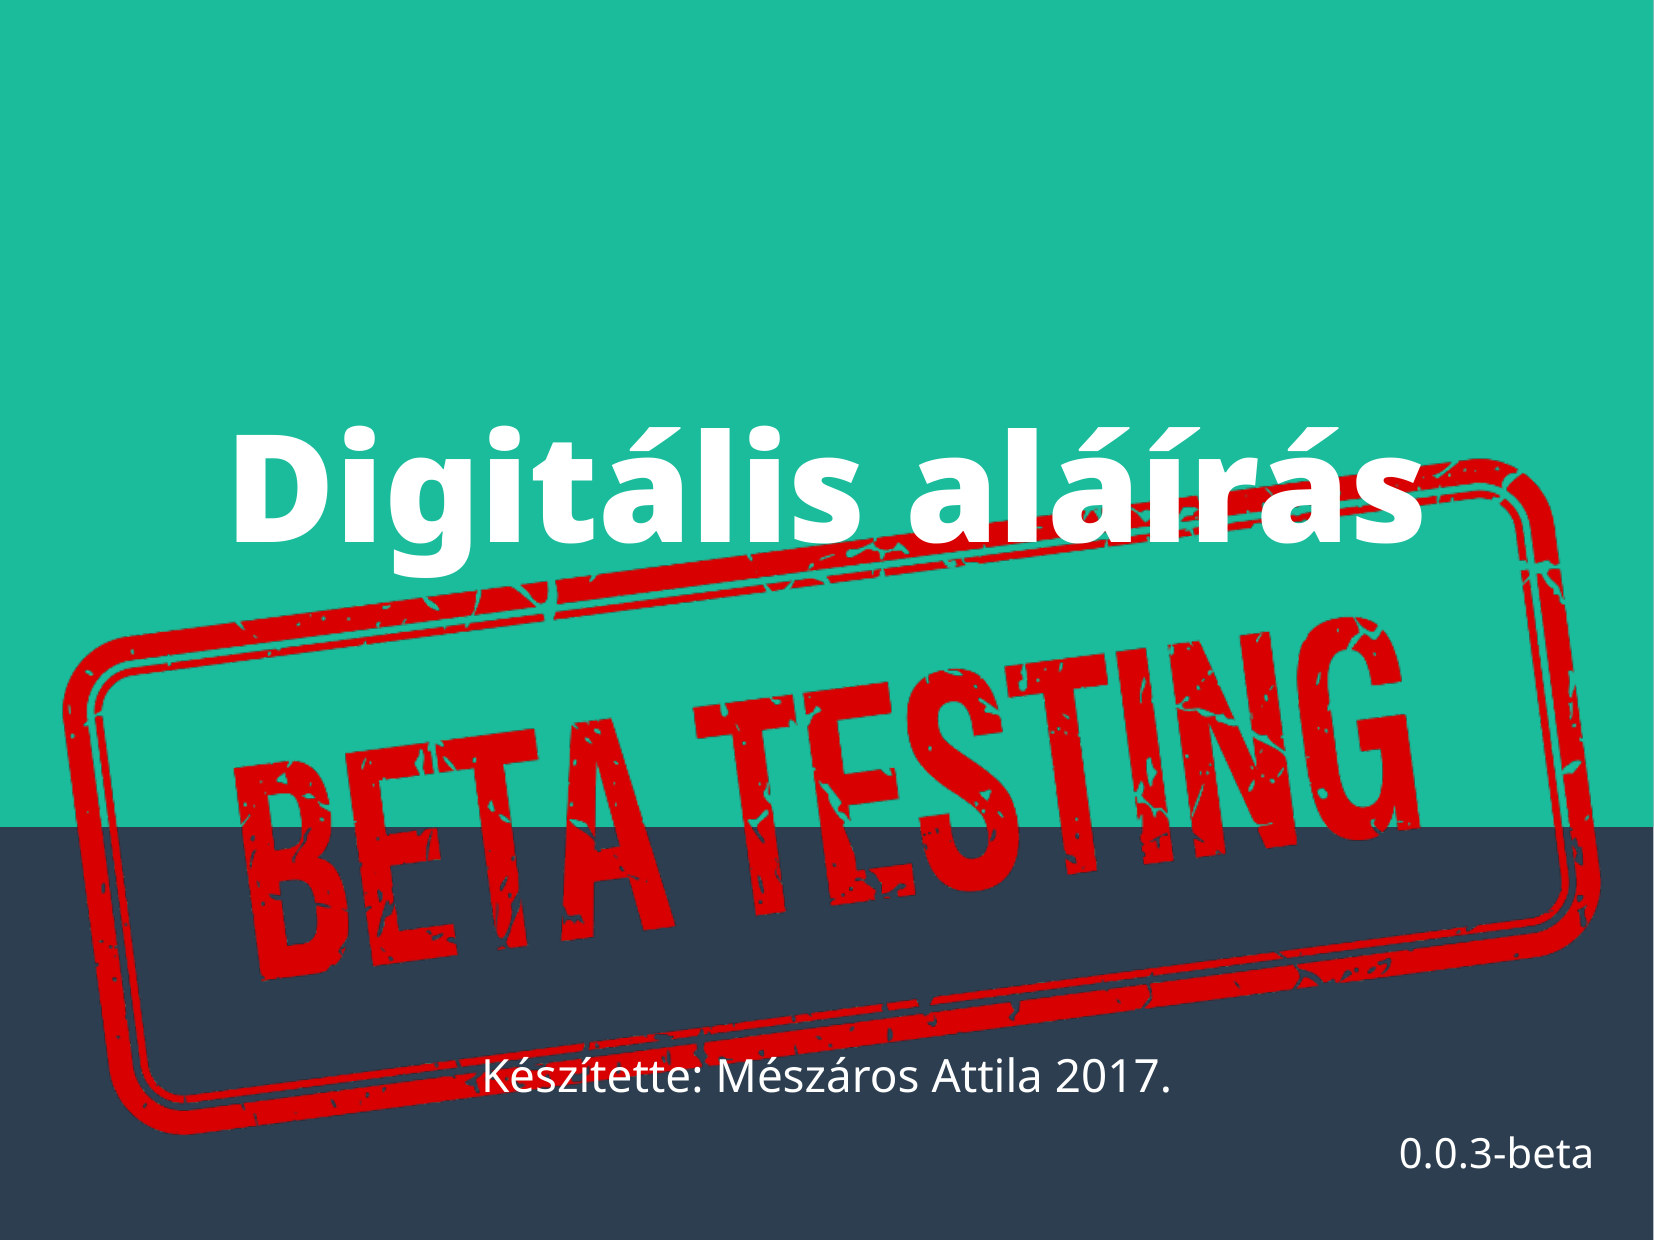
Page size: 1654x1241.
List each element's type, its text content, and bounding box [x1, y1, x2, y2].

title Digitális aláírás [59, 338, 1595, 528]
list Készítette: Mészáros Attila 2017. 0.0.3-beta [59, 1025, 1595, 1181]
picture [0, 383, 1654, 1211]
